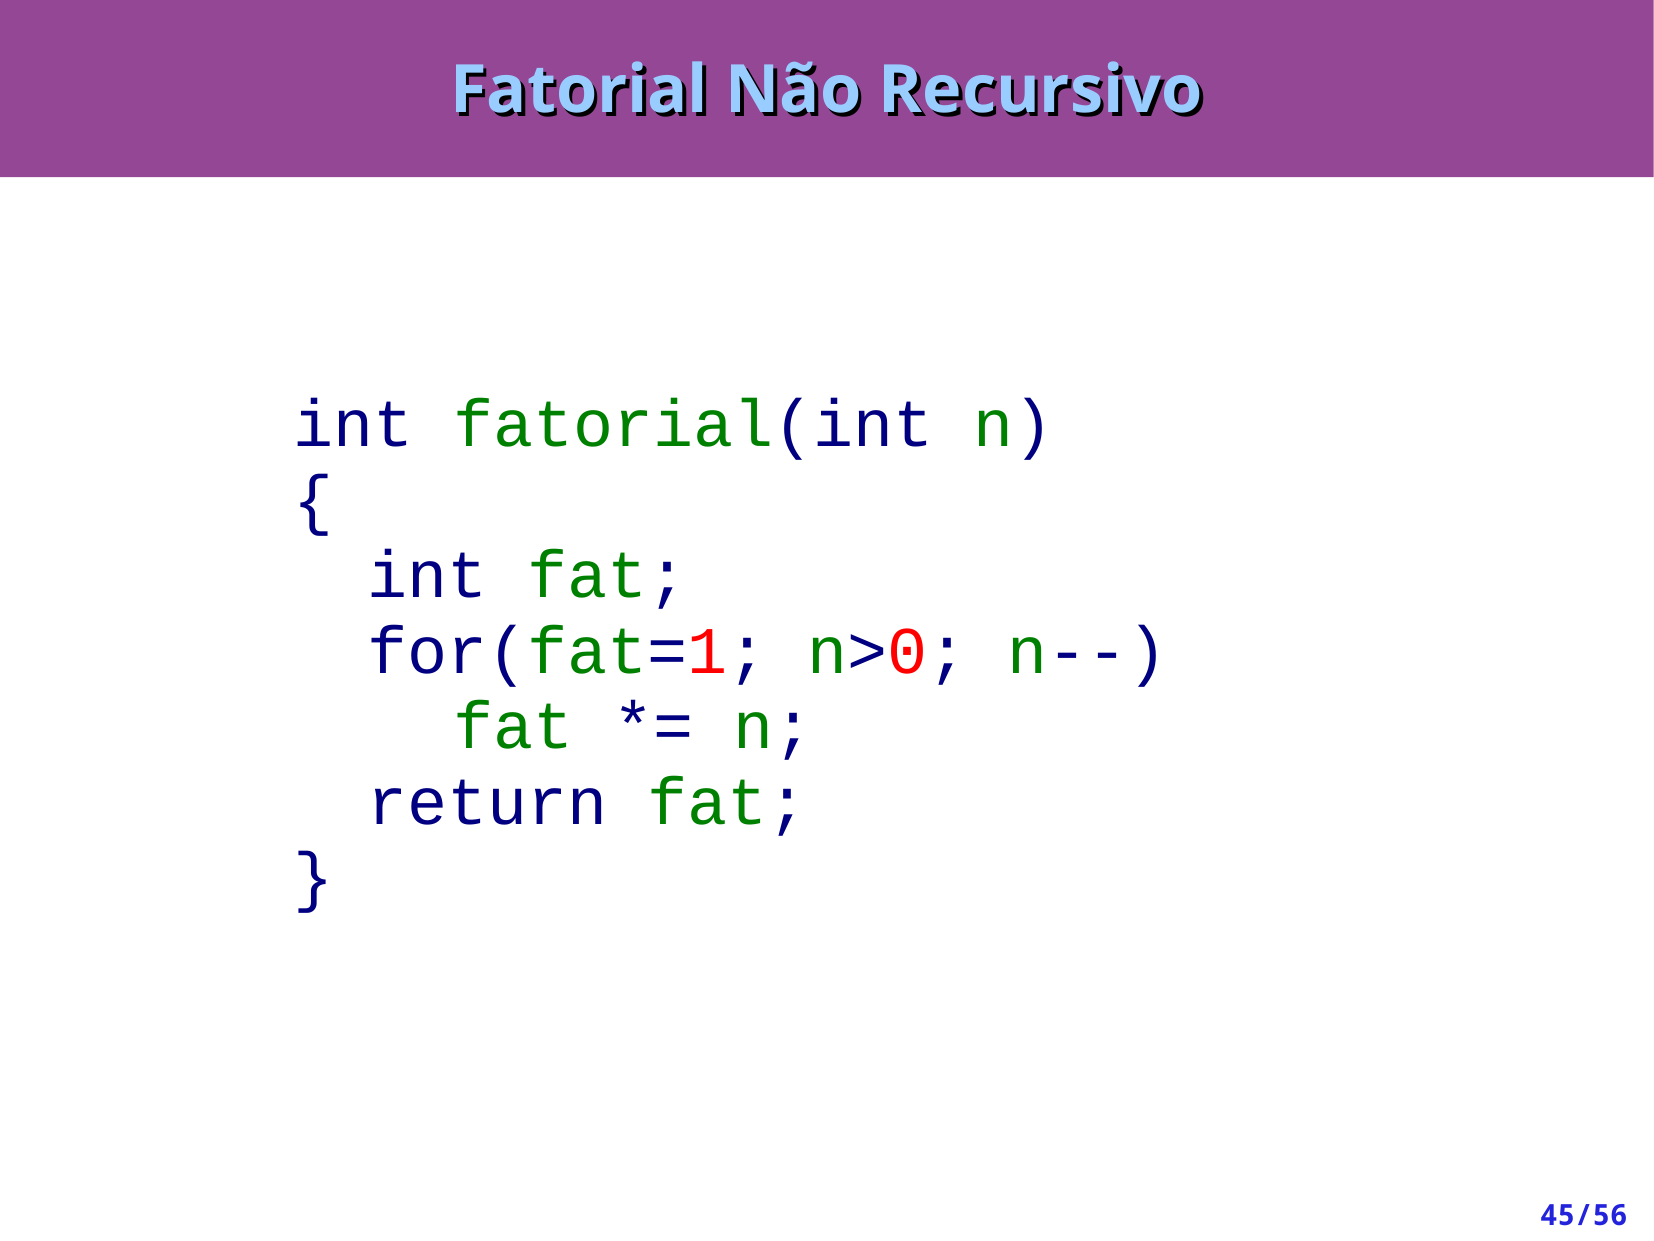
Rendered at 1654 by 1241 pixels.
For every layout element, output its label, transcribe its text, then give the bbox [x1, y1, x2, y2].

title Fatorial Não Recursivo [82, 0, 1571, 176]
text_box int fatorial(int n) { int fat; for(fat=1; n>0; n--) fat *= n; return fat; } [277, 382, 1447, 932]
